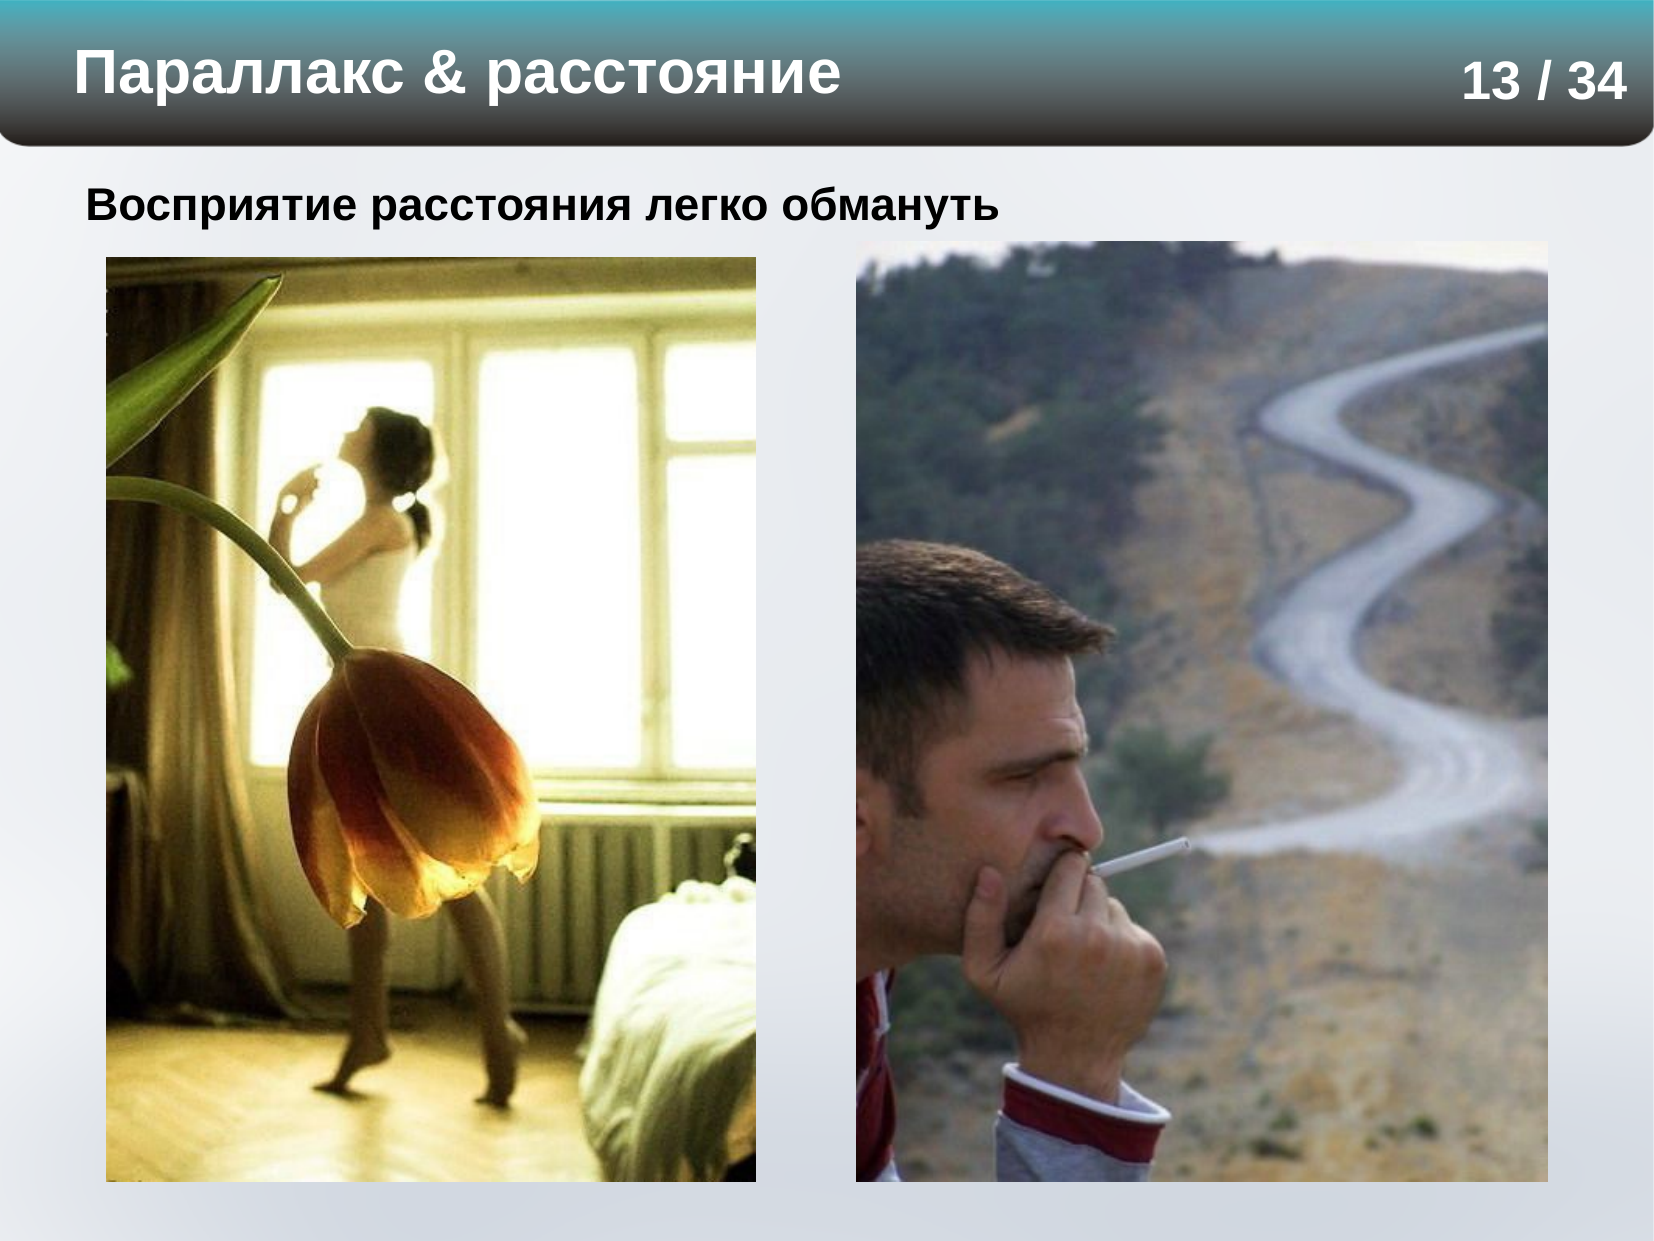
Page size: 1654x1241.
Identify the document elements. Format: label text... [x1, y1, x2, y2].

picture [0, 0, 1654, 1241]
text_box <номер> / 34 [1446, 42, 1654, 179]
text_box Восприятие расстояния легко обмануть [70, 171, 1625, 368]
text_box Параллакс & расстояние [59, 29, 1359, 115]
